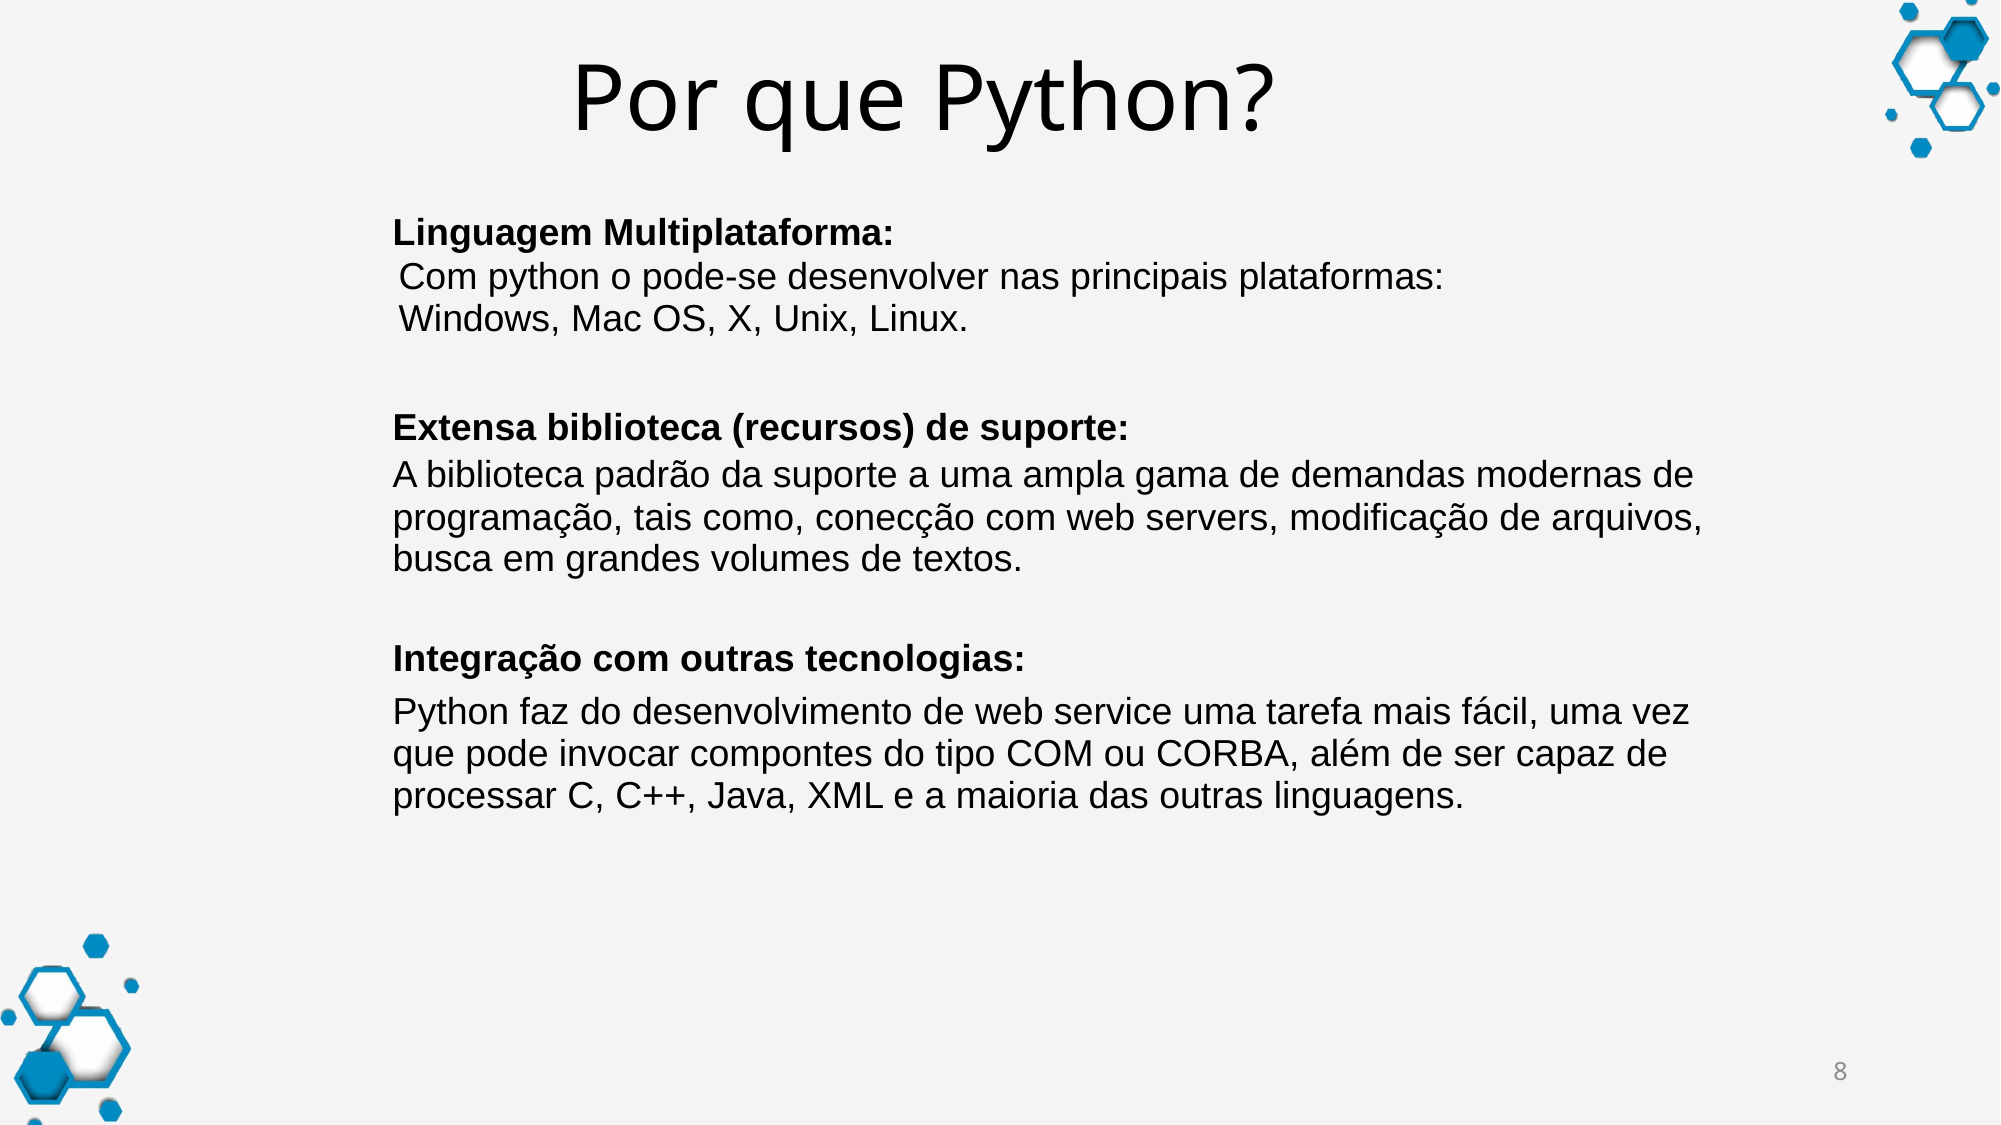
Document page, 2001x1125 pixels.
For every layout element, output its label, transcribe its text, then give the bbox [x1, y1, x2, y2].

text_box Com python o pode-se desenvolver nas principais plataformas: Windows, Mac OS, X, Unix, Linux. [383, 248, 1471, 367]
text_box A biblioteca padrão da suporte a uma ampla gama de demandas modernas de programação, tais como, conecção com web servers, modificação de arquivos, busca em grandes volumes de textos. [377, 446, 1760, 588]
title Por que Python? [555, 24, 1347, 178]
picture [1, 852, 369, 1125]
text_box Python faz do desenvolvimento de web service uma tarefa mais fácil, uma vez que pode invocar compontes do tipo COM ou CORBA, além de ser capaz de processar C, C++, Java, XML e a maioria das outras linguagens. [377, 682, 1760, 824]
text_box Integração com outras tecnologias: [378, 629, 1042, 682]
picture [1694, 0, 2000, 226]
text_box Linguagem Multiplataforma: [377, 204, 911, 262]
text_box Extensa biblioteca (recursos) de suporte: [378, 399, 1146, 446]
slide_number <número> [1412, 1042, 1863, 1103]
